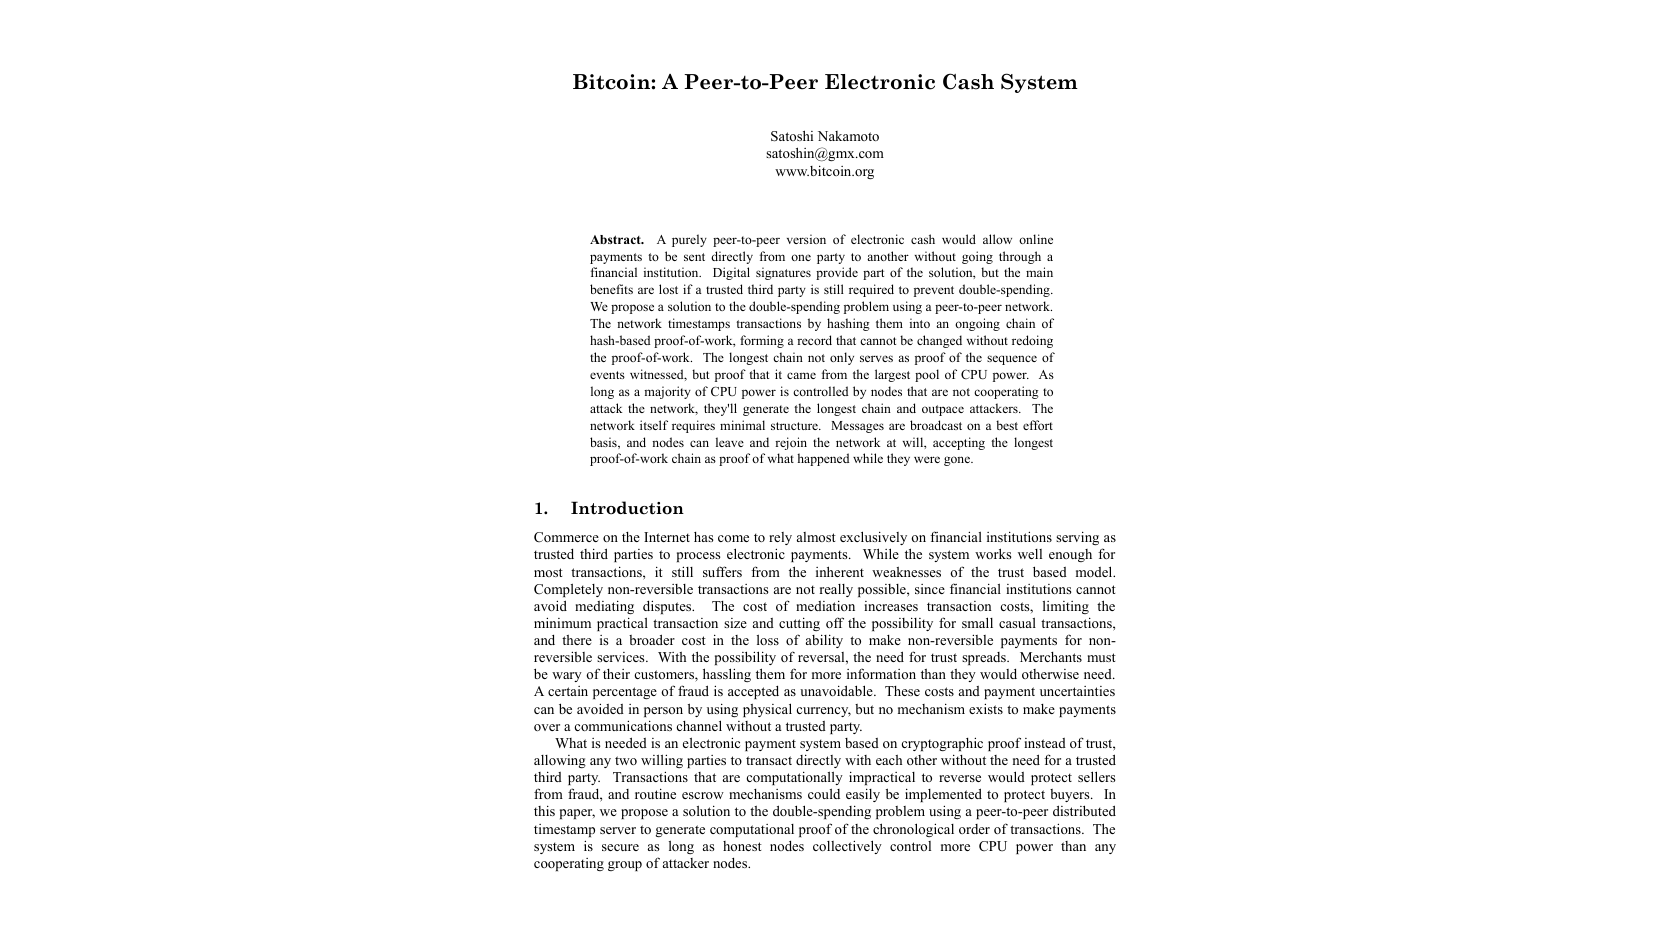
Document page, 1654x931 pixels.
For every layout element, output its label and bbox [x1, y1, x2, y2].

picture [375, 0, 1275, 931]
